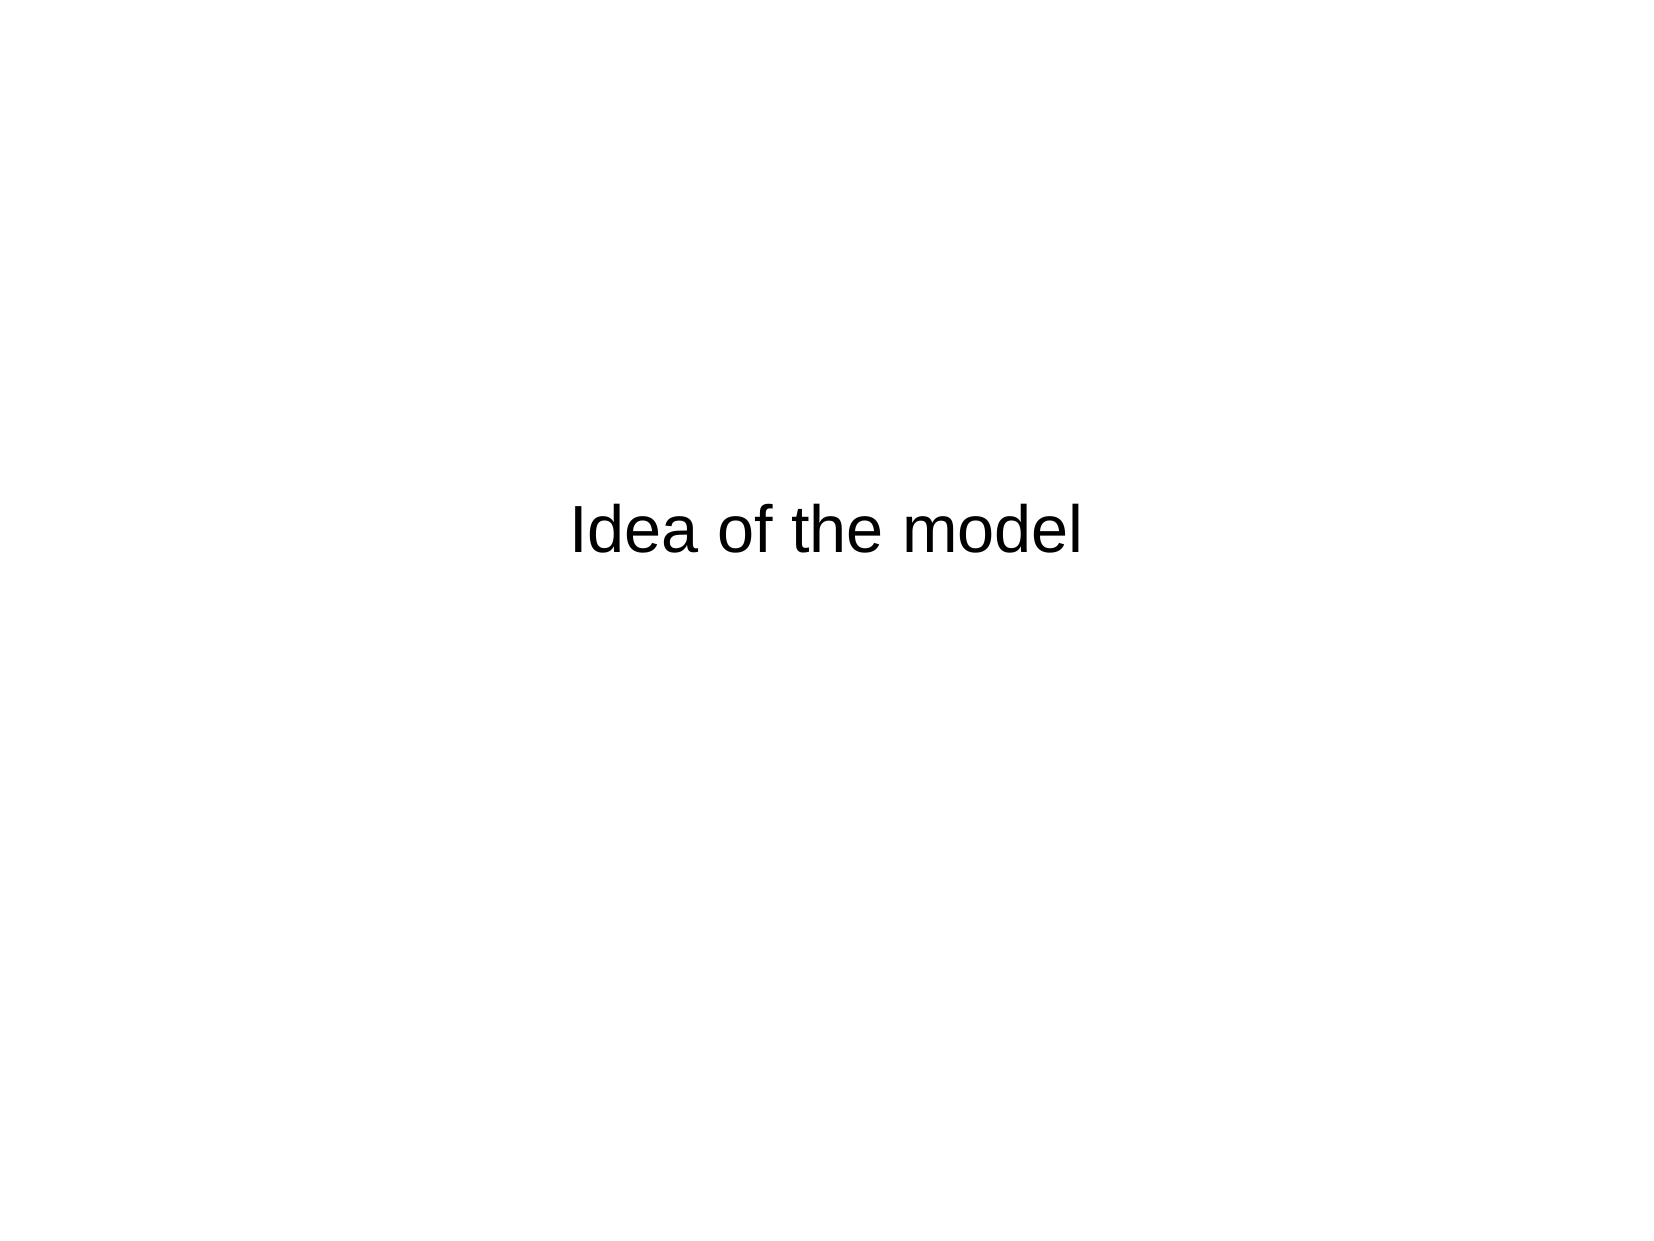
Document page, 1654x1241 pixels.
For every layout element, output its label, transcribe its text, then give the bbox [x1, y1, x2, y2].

subtitle Idea of the model [82, 49, 1571, 1010]
